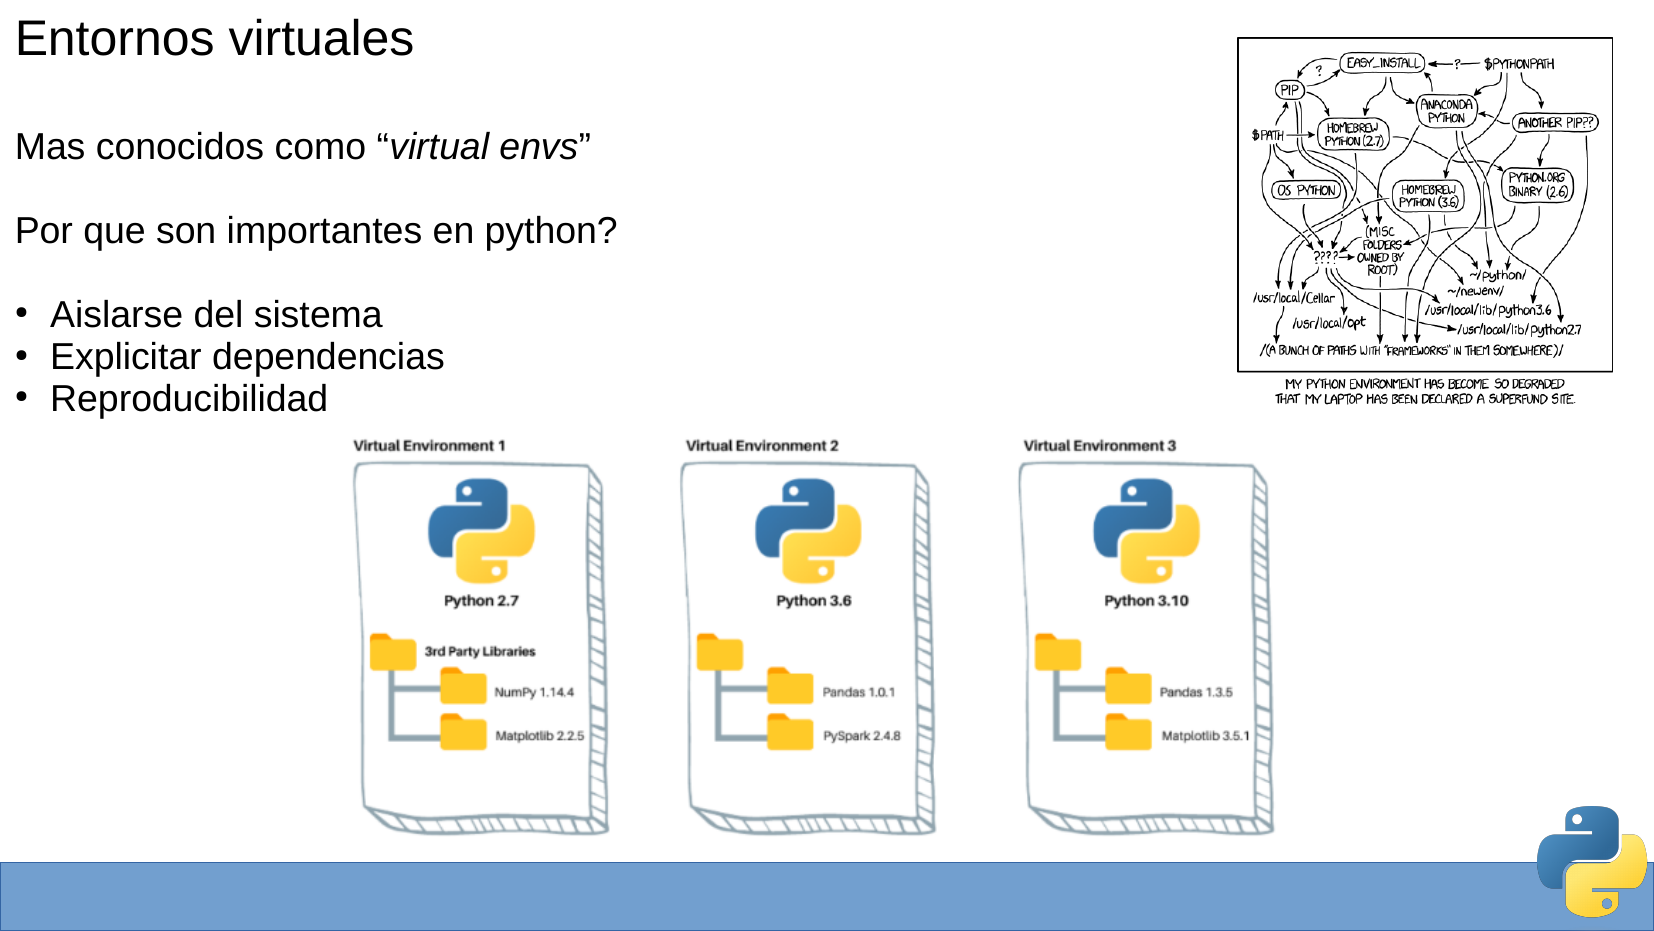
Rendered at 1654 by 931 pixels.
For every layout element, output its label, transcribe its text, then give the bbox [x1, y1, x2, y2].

picture [339, 427, 1315, 861]
text_box [0, 862, 1537, 931]
text_box Entornos virtuales [0, 3, 1654, 74]
text_box Mas conocidos como “virtual envs” Por que son importantes en python? Aislarse del sistema Explicitar dependencias Reproducibilidad [0, 117, 1654, 579]
picture [1237, 37, 1613, 409]
picture [1537, 806, 1651, 931]
